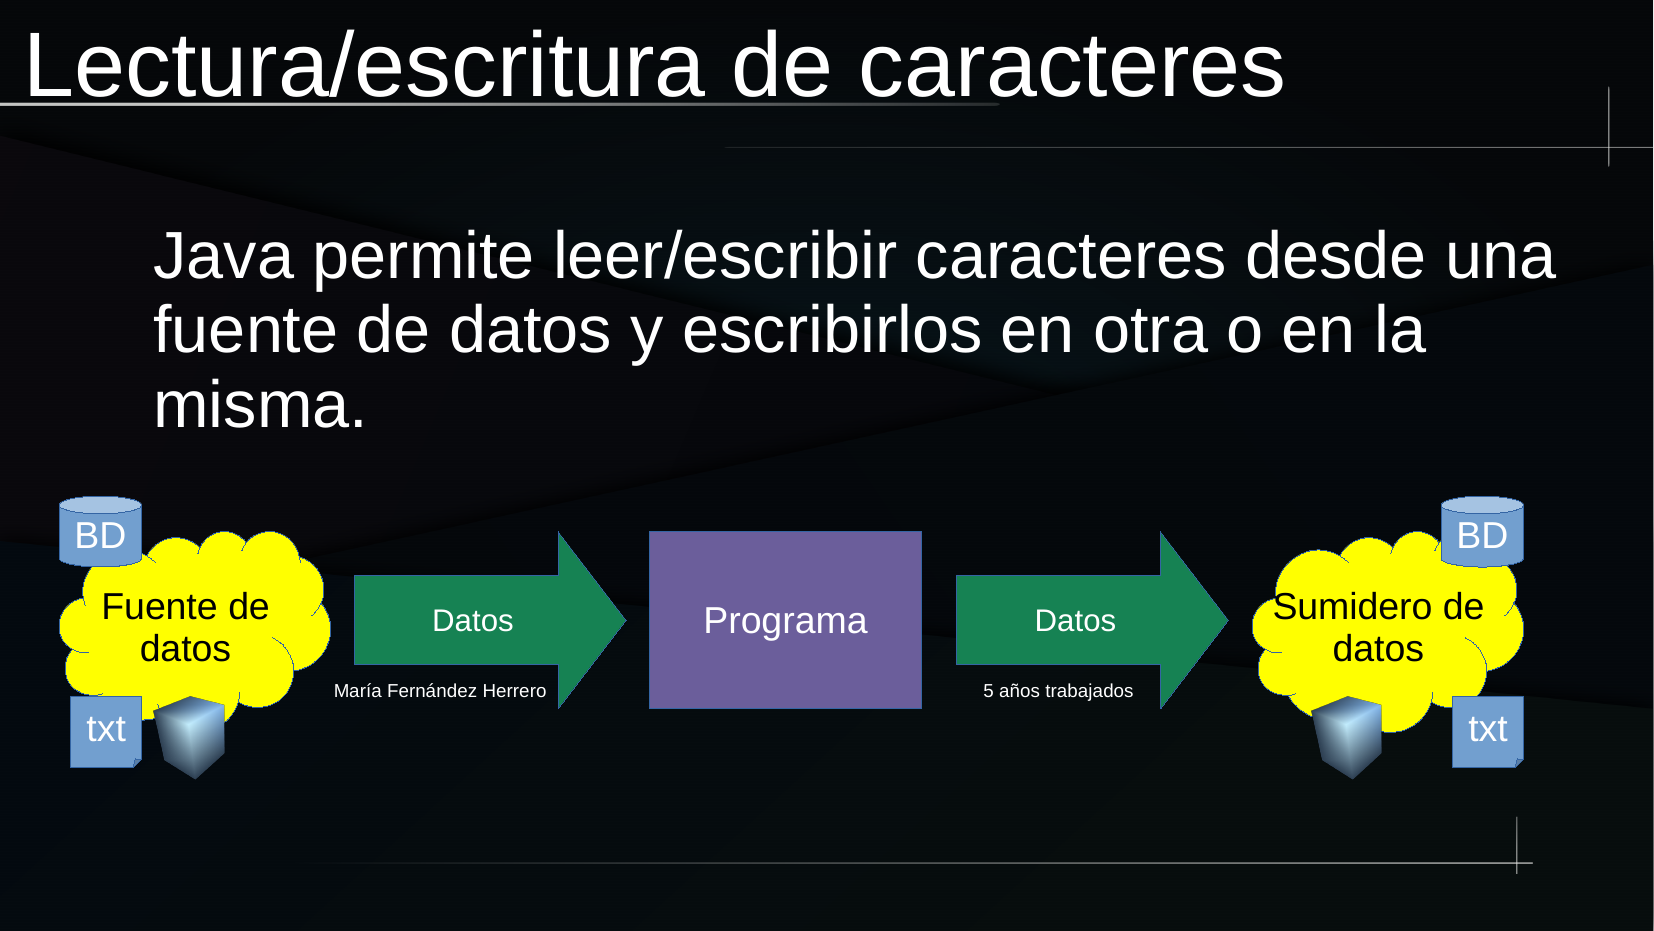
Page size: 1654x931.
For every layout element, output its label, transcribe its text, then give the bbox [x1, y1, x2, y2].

title Lectura/escritura de caracteres [23, 11, 1589, 119]
picture [0, 0, 1654, 931]
text_box María Fernández Herrero [318, 673, 591, 721]
text_box Fuente de datos [59, 531, 331, 722]
text_box Programa [649, 531, 922, 709]
text_box txt [1452, 696, 1524, 768]
text_box BD [59, 507, 142, 567]
list Java permite leer/escribir caracteres desde una fuente de datos y escribirlos en otra o en la misma. [82, 217, 1571, 473]
text_box Sumidero de datos [1252, 531, 1524, 733]
text_box Datos [354, 531, 627, 673]
text_box BD [1441, 507, 1524, 568]
text_box 5 años trabajados [968, 673, 1193, 721]
text_box txt [70, 696, 142, 768]
text_box Datos [956, 531, 1229, 673]
